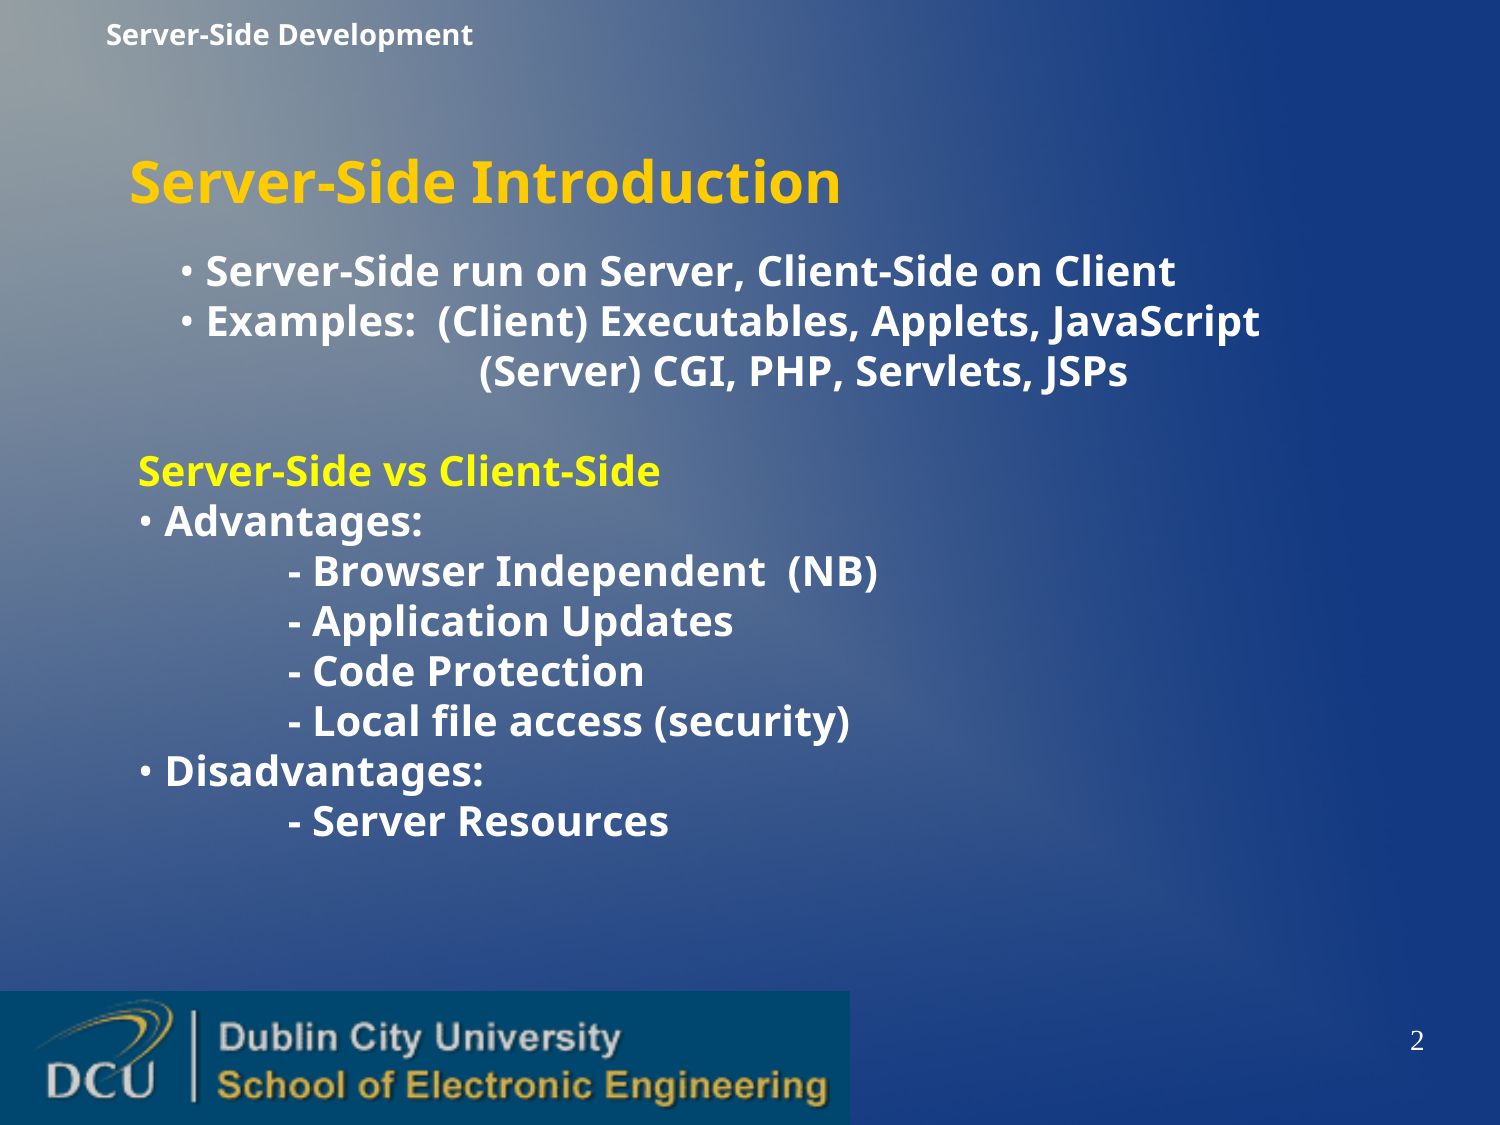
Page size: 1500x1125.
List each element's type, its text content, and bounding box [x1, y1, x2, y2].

text_box Server-Side Introduction [115, 137, 859, 223]
picture [0, 0, 1500, 1125]
text_box Server-Side vs Client-Side Advantages: - Browser Independent (NB) - Application Updates - Code Protection - Local file access (security) Disadvantages: - Server Resources [123, 437, 894, 853]
text_box Server-Side Development [83, 8, 489, 59]
text_box Server-Side run on Server, Client-Side on Client Examples: (Client) Executables, Applets, JavaScript (Server) CGI, PHP, Servlets, JSPs [164, 237, 1277, 403]
